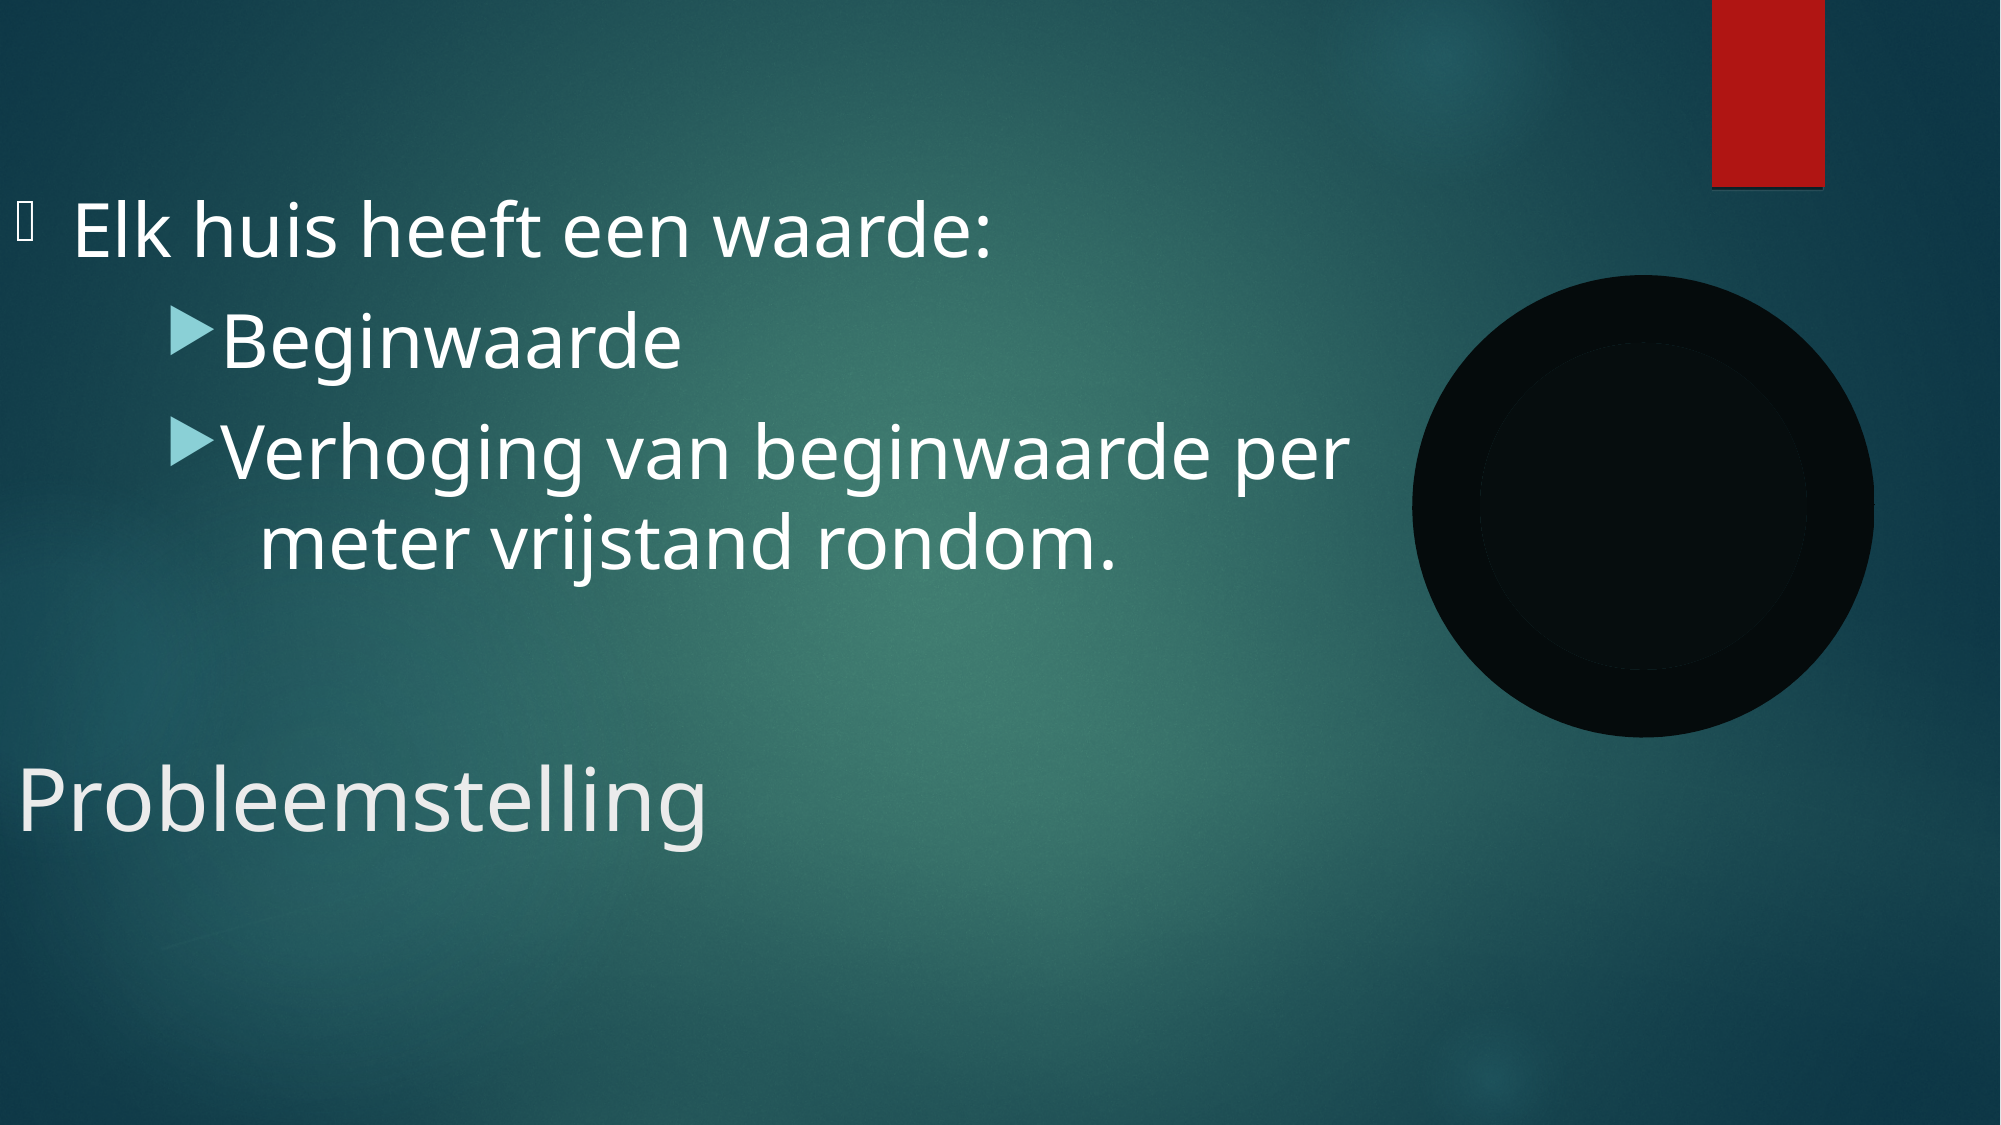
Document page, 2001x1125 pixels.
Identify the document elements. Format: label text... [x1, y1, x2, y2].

list Elk huis heeft een waarde: Beginwaarde Verhoging van beginwaarde per meter vrijstand rondom. [0, 112, 1401, 706]
title Probleemstelling [0, 736, 1401, 984]
